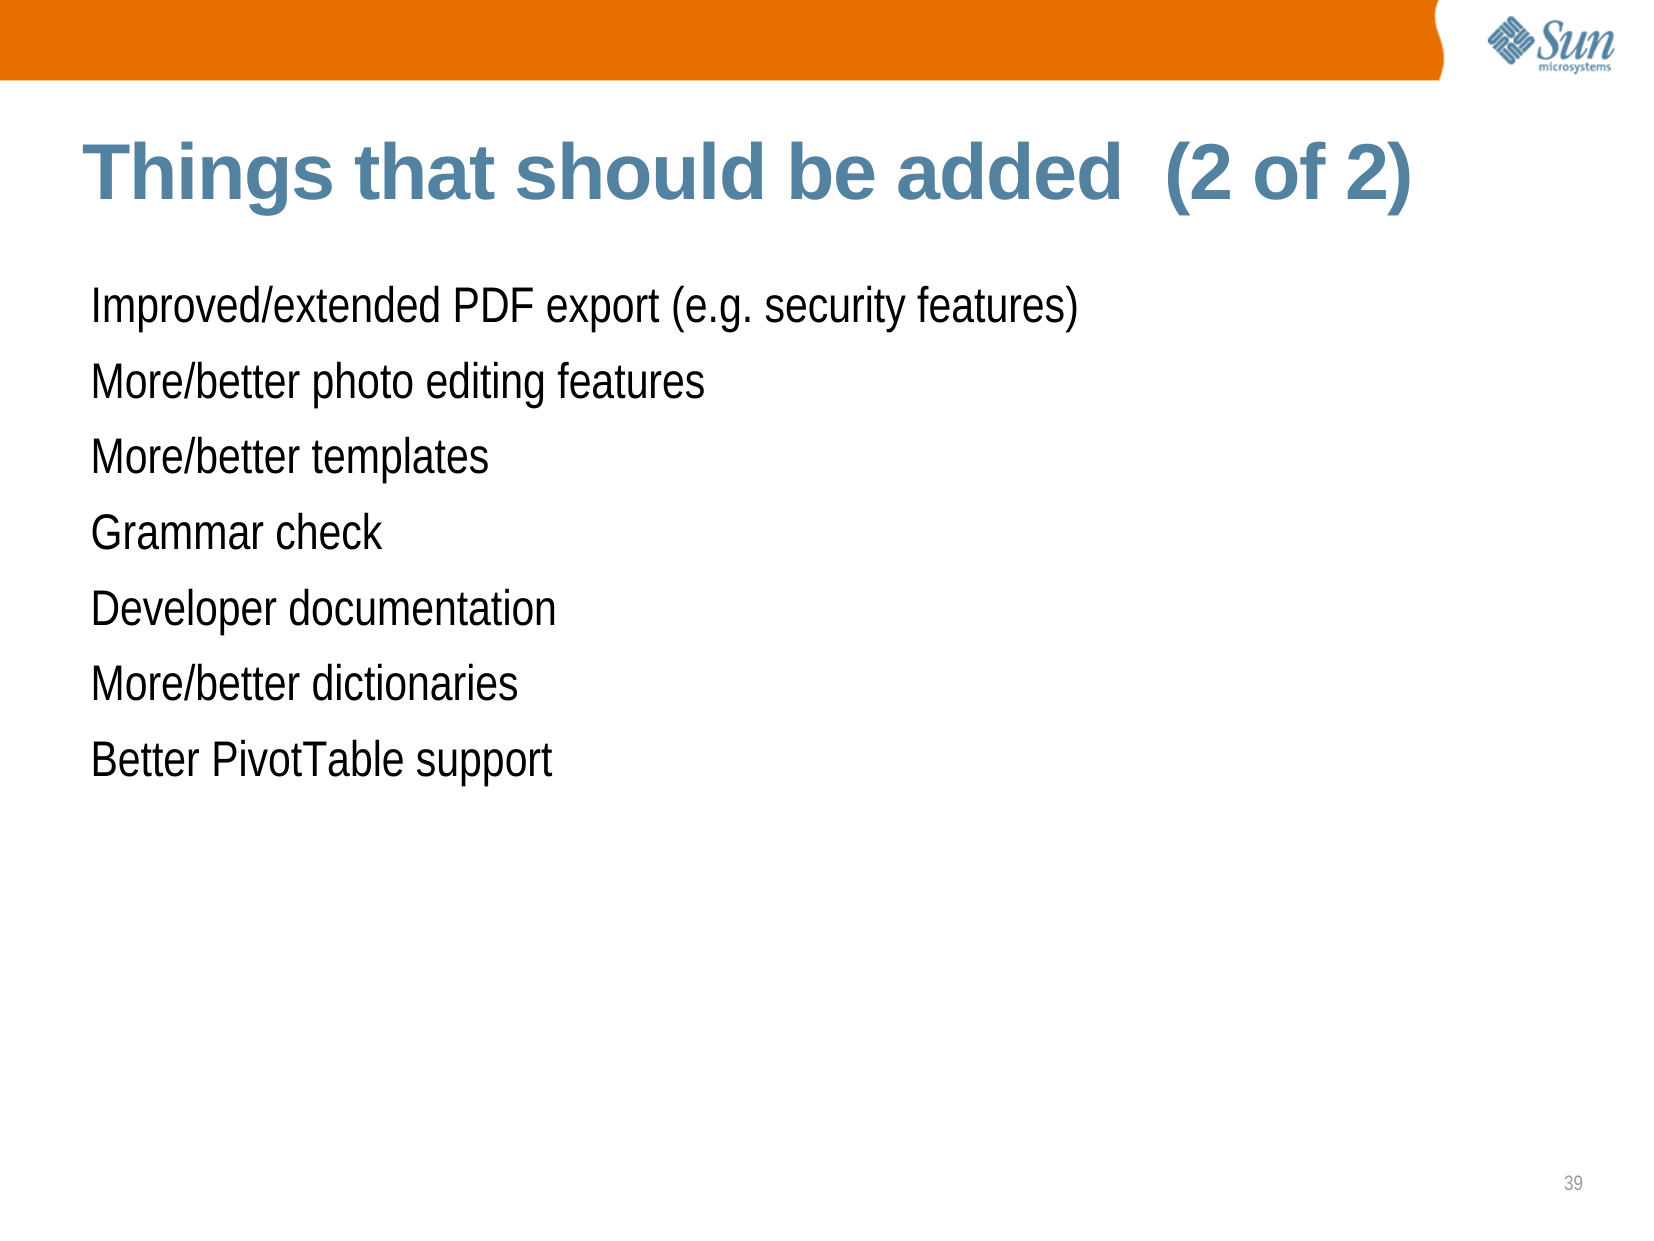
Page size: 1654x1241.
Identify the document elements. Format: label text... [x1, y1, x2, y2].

list Improved/extended PDF export (e.g. security features) More/better photo editing features More/better templates Grammar check Developer documentation More/better dictionaries Better PivotTable support [71, 283, 1545, 978]
title Things that should be added (2 of 2) [82, 135, 1585, 251]
picture [0, 0, 1654, 83]
